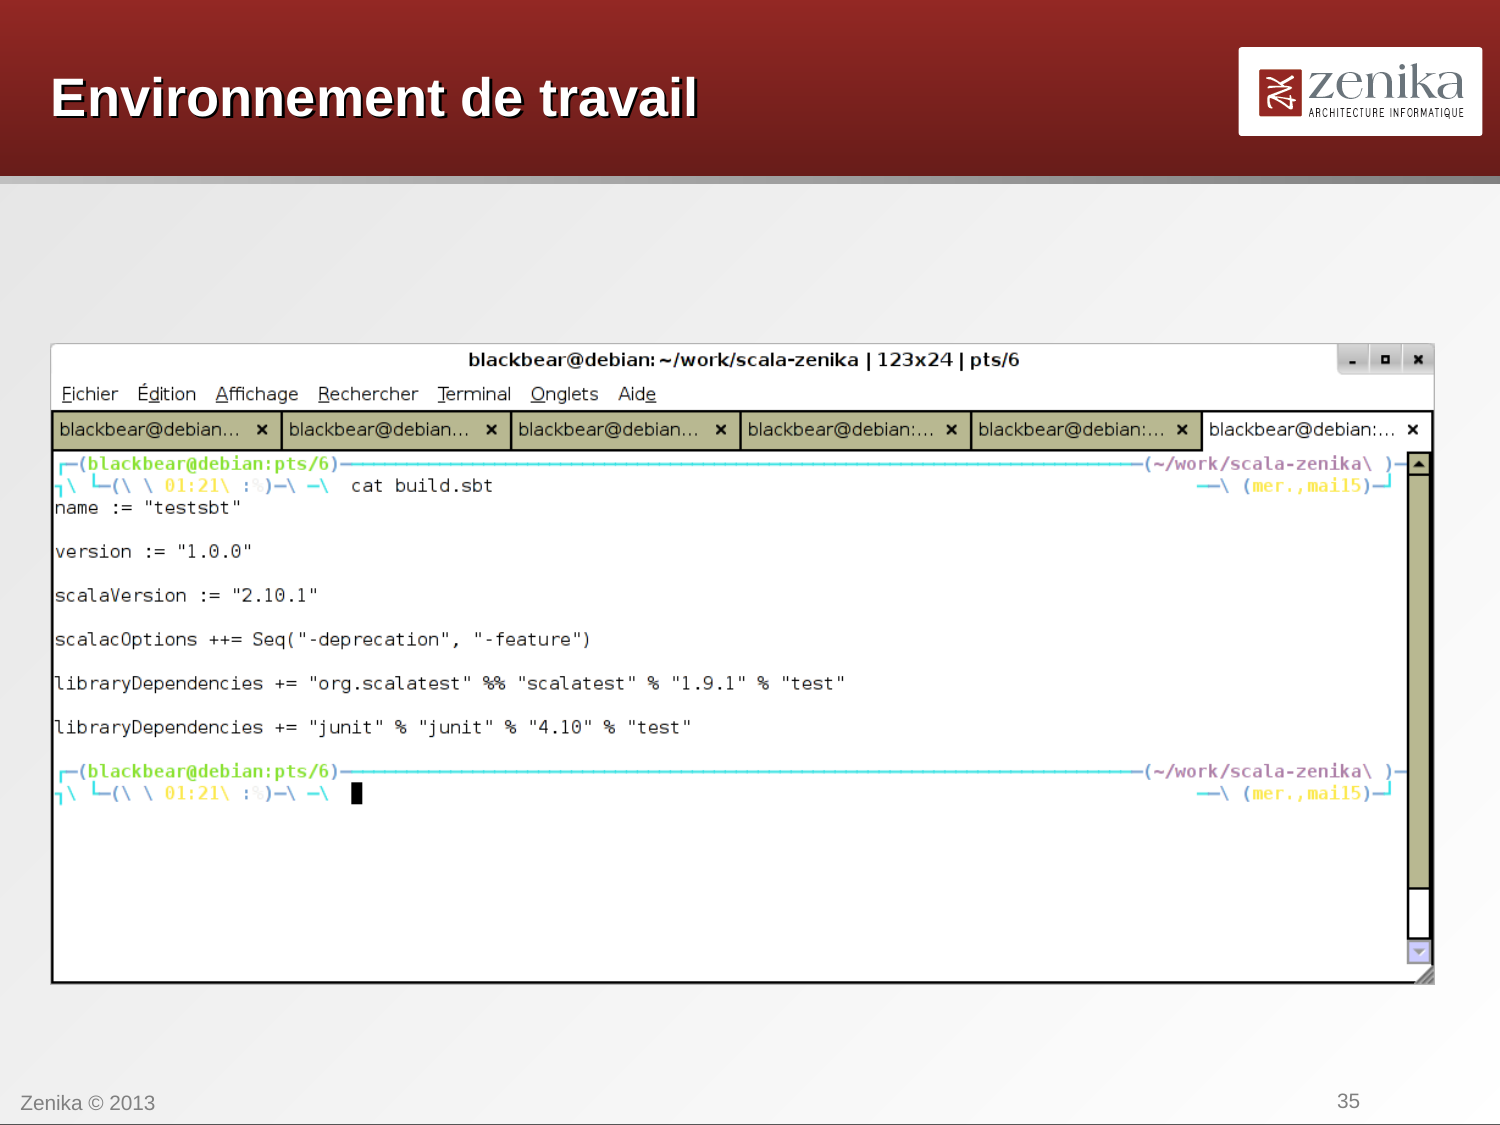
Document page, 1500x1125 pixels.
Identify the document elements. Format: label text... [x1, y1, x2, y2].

picture [1257, 58, 1464, 125]
title Environnement de travail [50, 15, 1206, 180]
picture [50, 343, 1435, 985]
